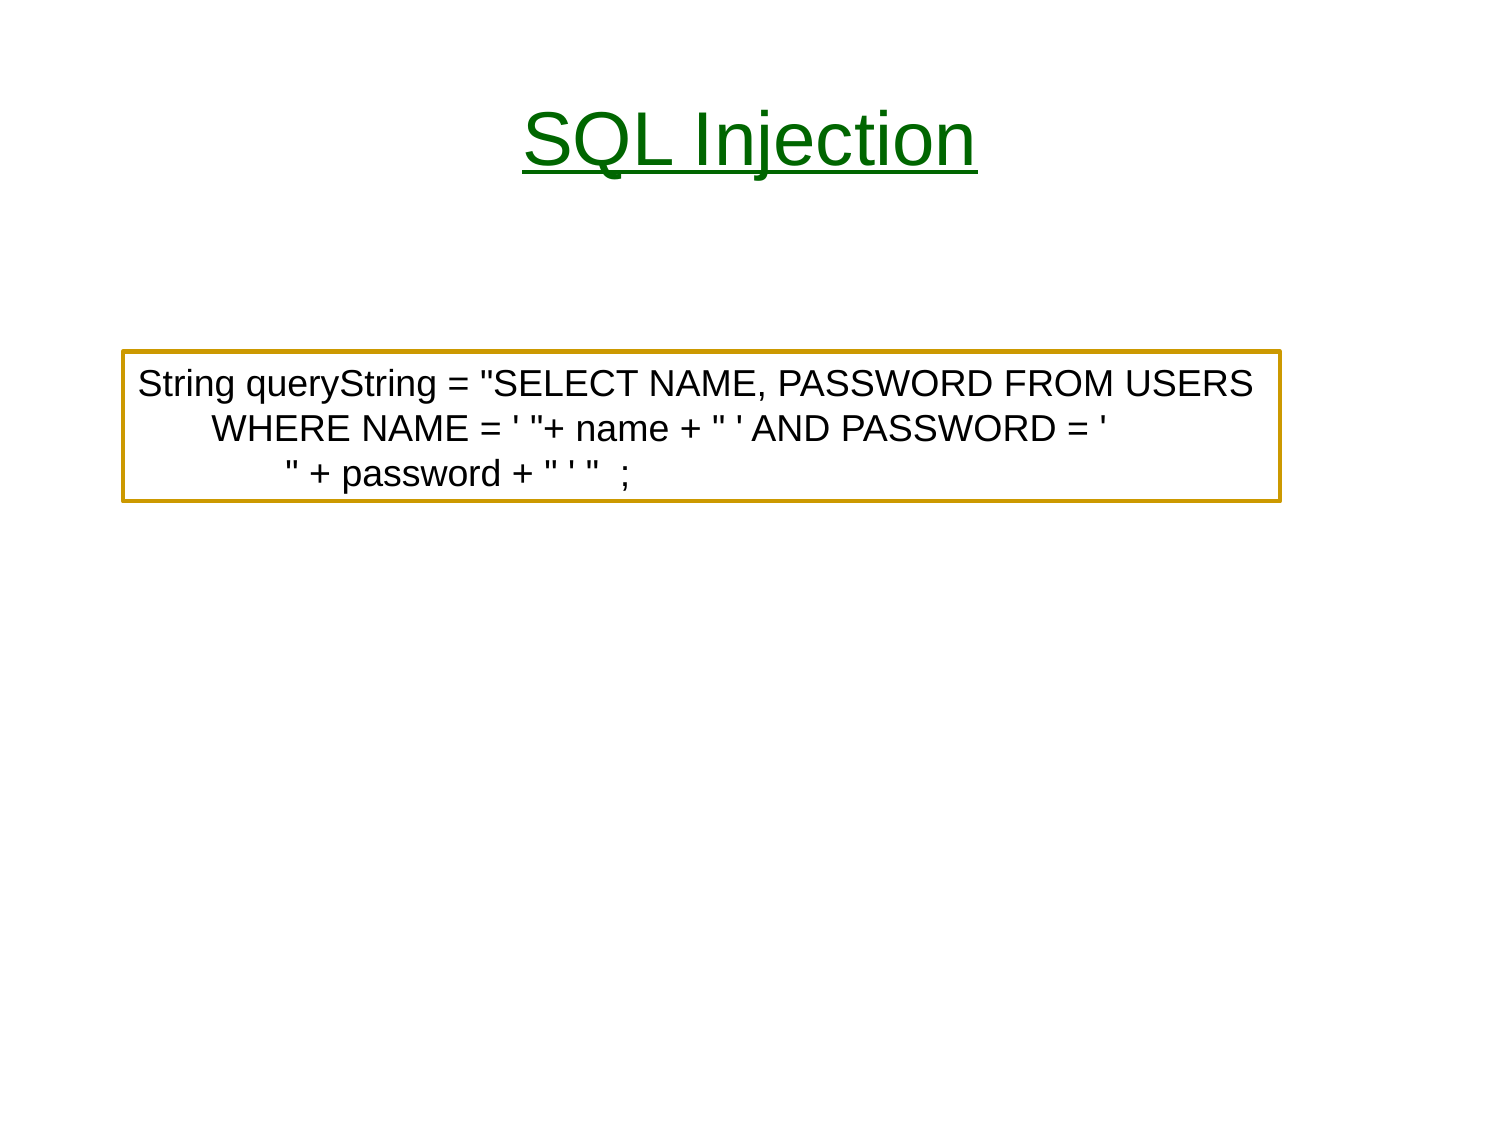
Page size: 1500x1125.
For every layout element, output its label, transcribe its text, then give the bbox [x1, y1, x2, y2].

title SQL Injection [75, 45, 1425, 233]
text_box String queryString = "SELECT NAME, PASSWORD FROM USERS WHERE NAME = ' "+ name + " ' AND PASSWORD = ' " + password + " ' " ; [122, 351, 1280, 502]
